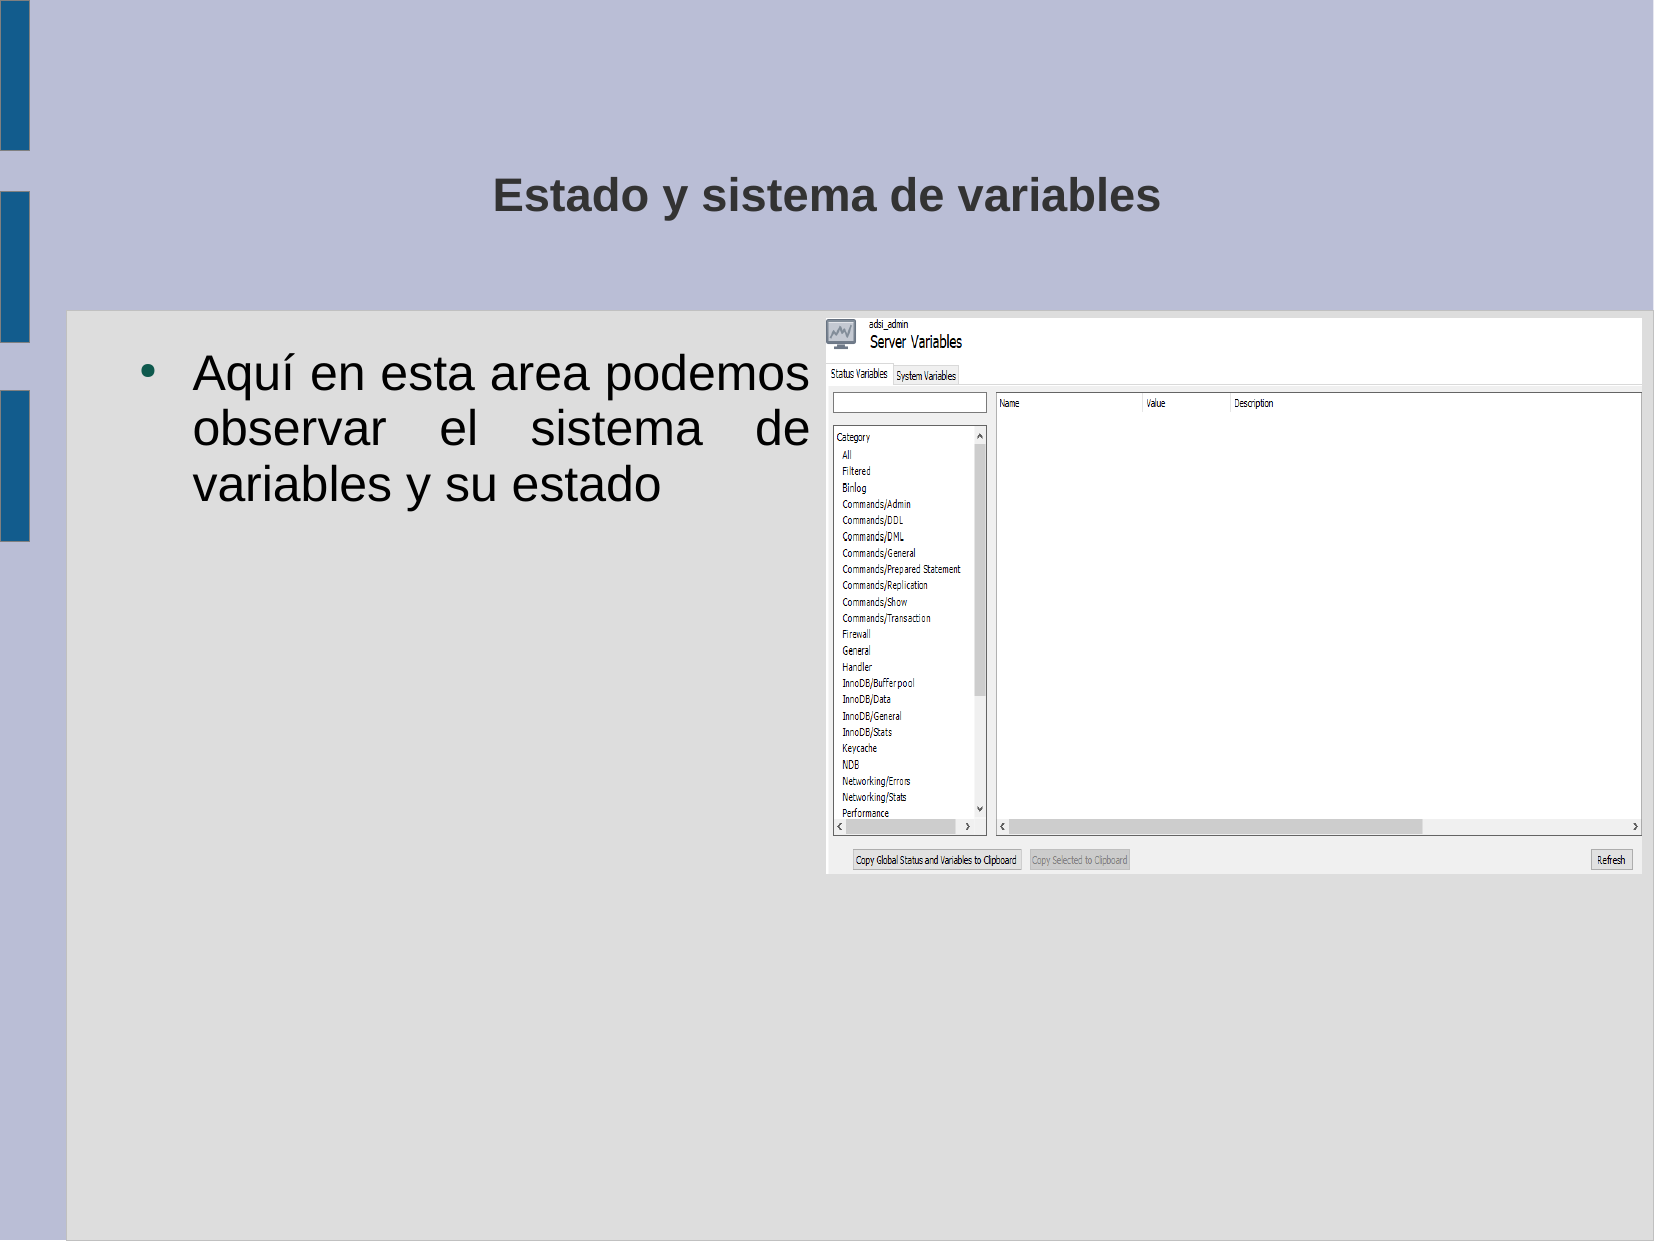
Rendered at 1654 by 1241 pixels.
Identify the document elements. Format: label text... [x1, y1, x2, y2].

picture [826, 318, 1642, 875]
list Aquí en esta area podemos observar el sistema de variables y su estado [121, 344, 811, 1127]
title Estado y sistema de variables [121, 91, 1534, 299]
